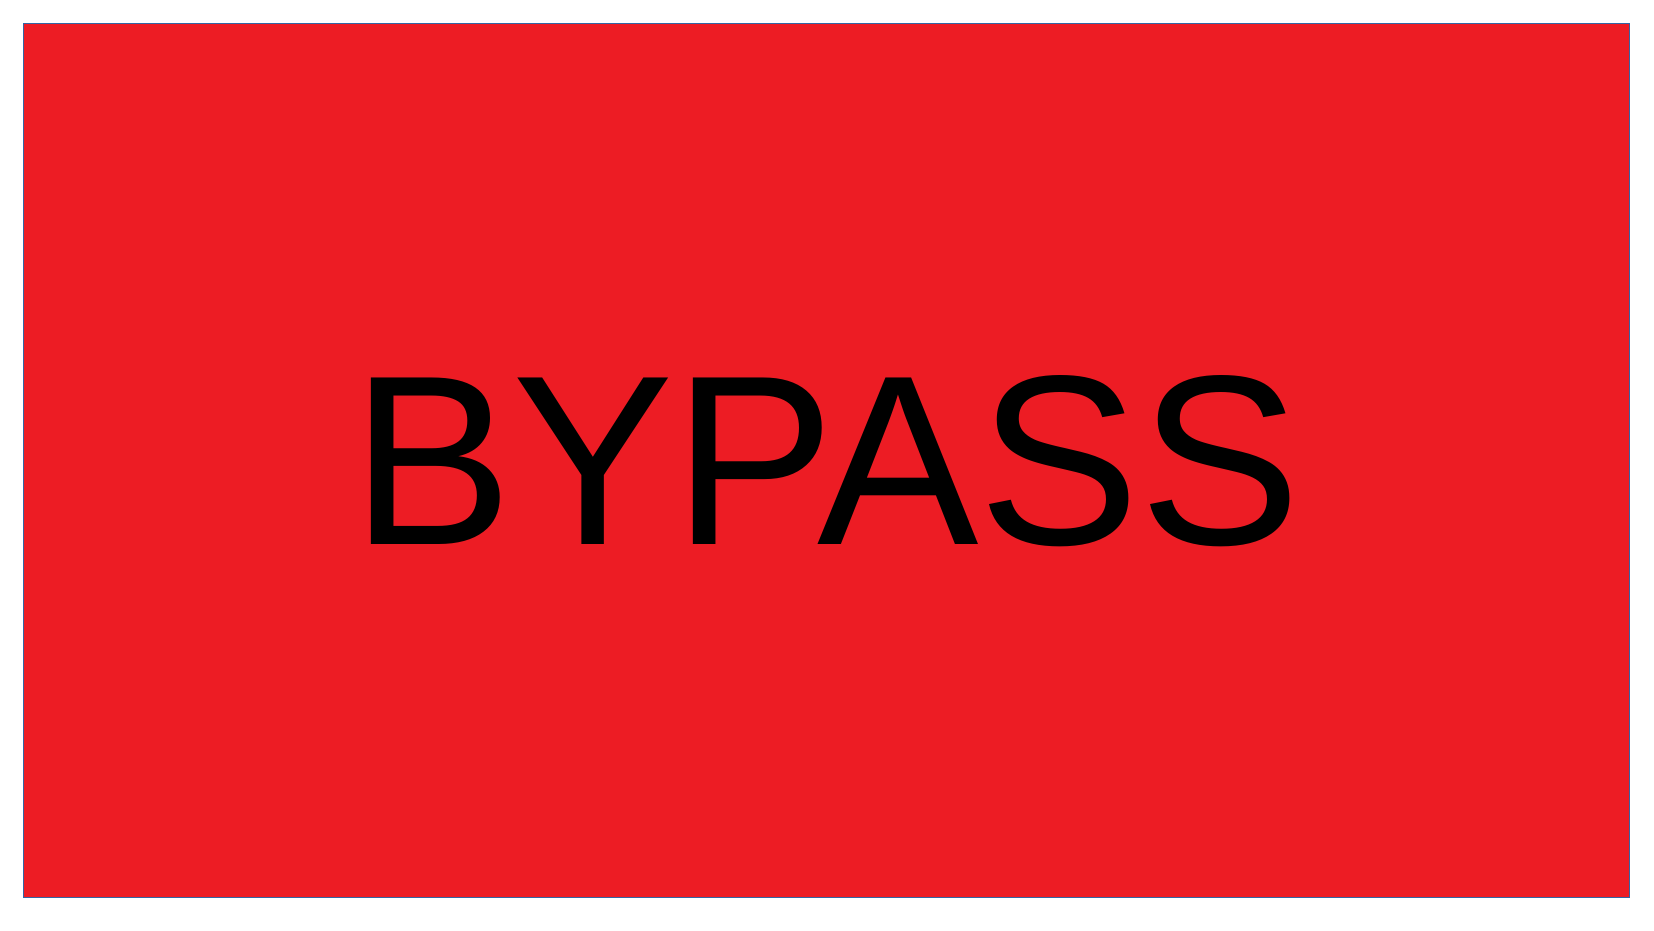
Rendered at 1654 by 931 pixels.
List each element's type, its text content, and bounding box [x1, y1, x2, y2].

text_box BYPASS [23, 23, 1630, 898]
